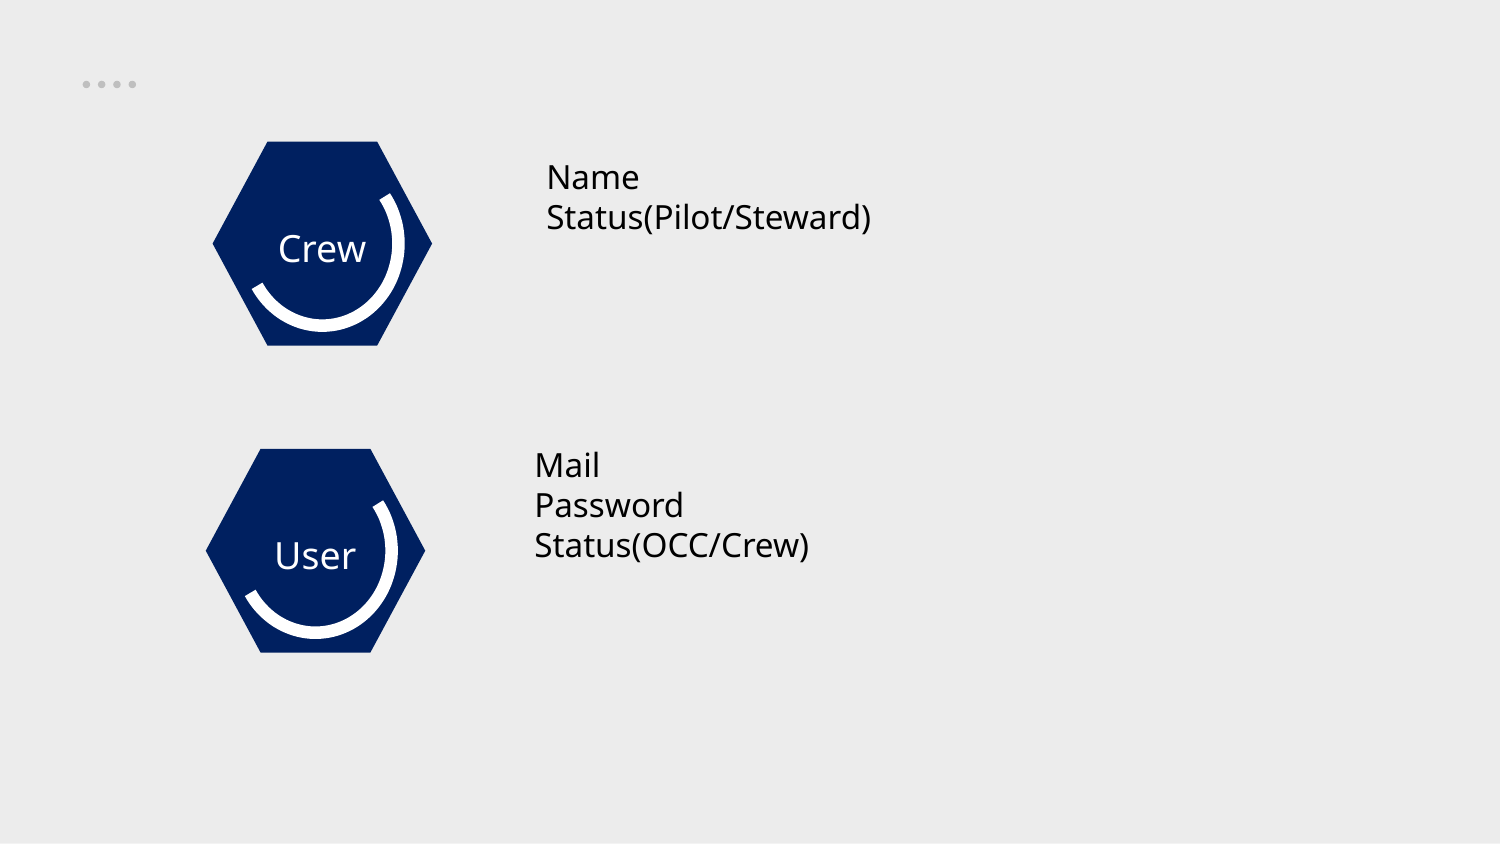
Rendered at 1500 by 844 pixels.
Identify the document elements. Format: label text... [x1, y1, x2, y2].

text_box Crew [263, 217, 382, 278]
text_box Mail Password Status(OCC/Crew) [519, 436, 1063, 612]
text_box [205, 448, 426, 653]
text_box Name Status(Pilot/Steward) [531, 148, 1075, 244]
text_box [212, 141, 433, 346]
text_box User [259, 524, 372, 585]
